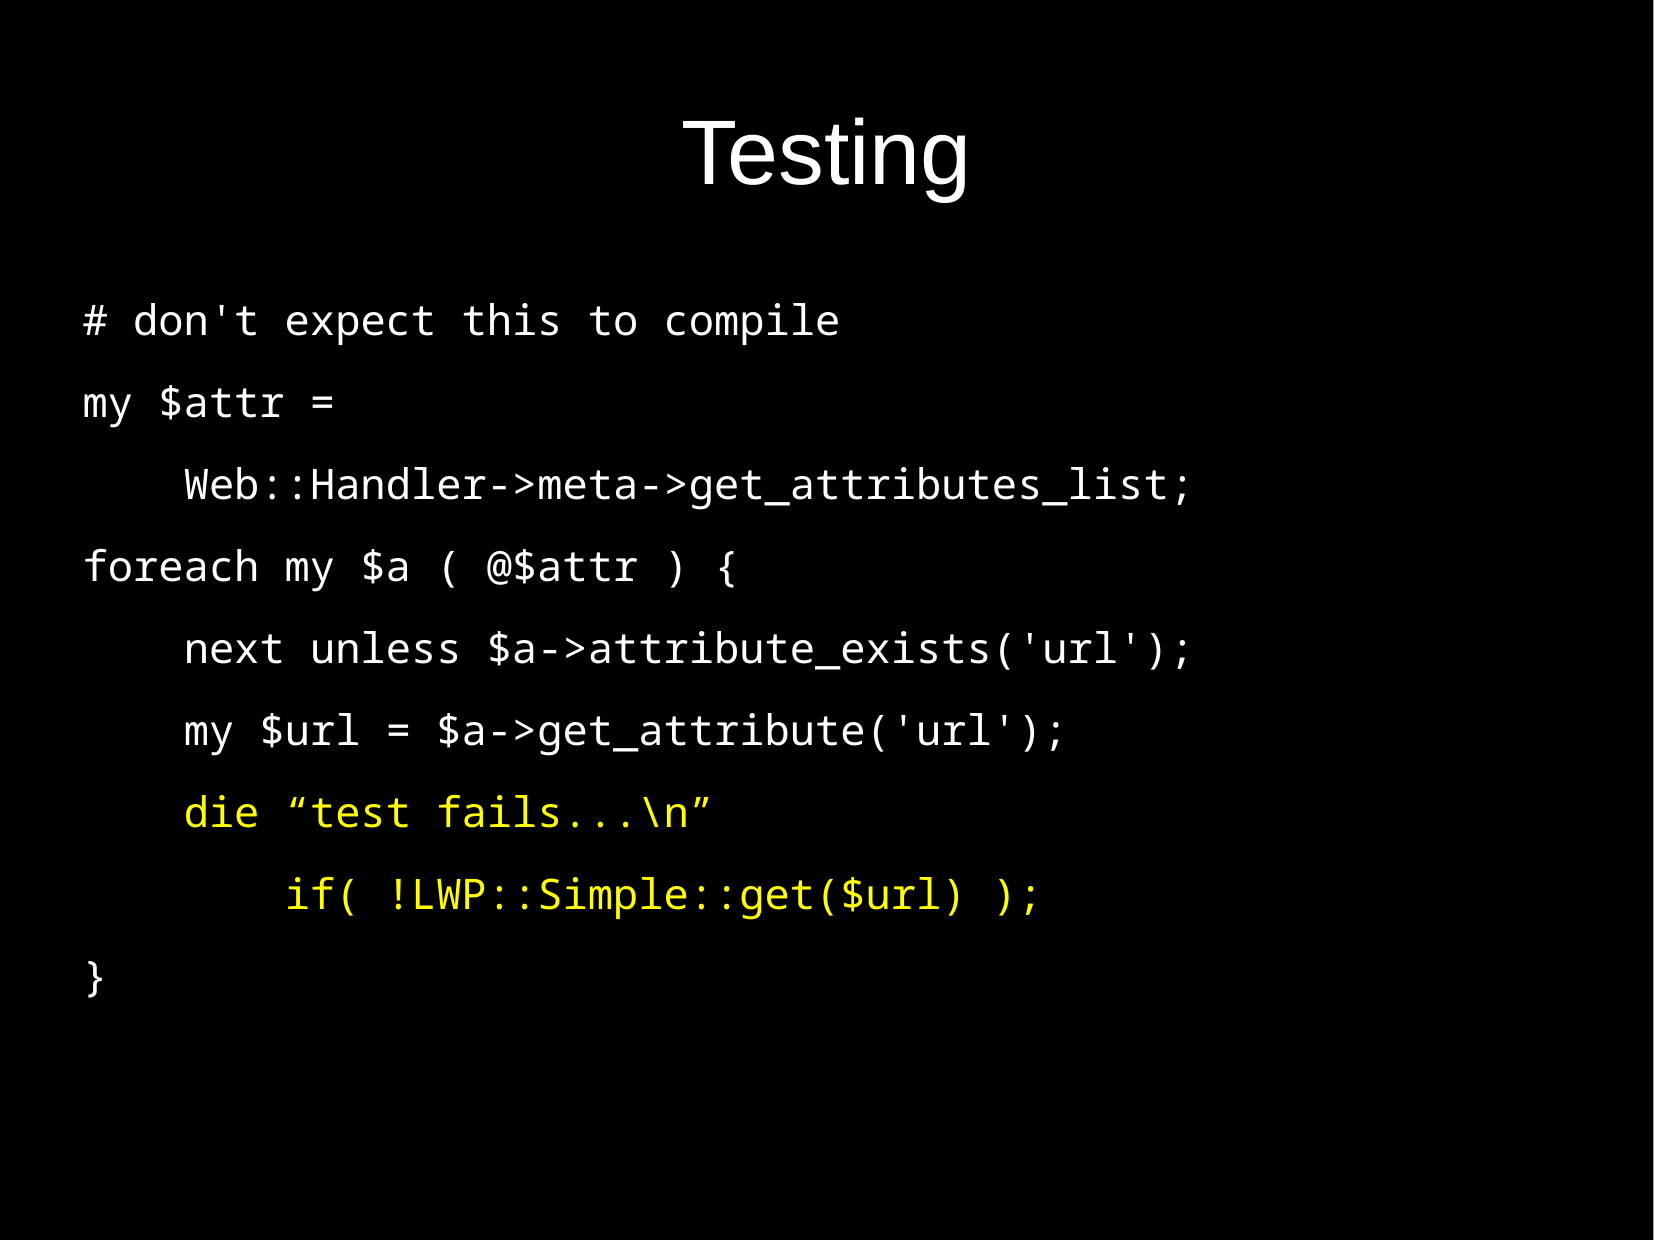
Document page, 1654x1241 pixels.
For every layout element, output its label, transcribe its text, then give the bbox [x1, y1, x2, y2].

title Testing [82, 49, 1571, 257]
list # don't expect this to compile my $attr = Web::Handler->meta->get_attributes_list; foreach my $a ( @$attr ) { next unless $a->attribute_exists('url'); my $url = $a->get_attribute('url'); die “test fails...\n” if( !LWP::Simple::get($url) ); } [82, 290, 1538, 1010]
